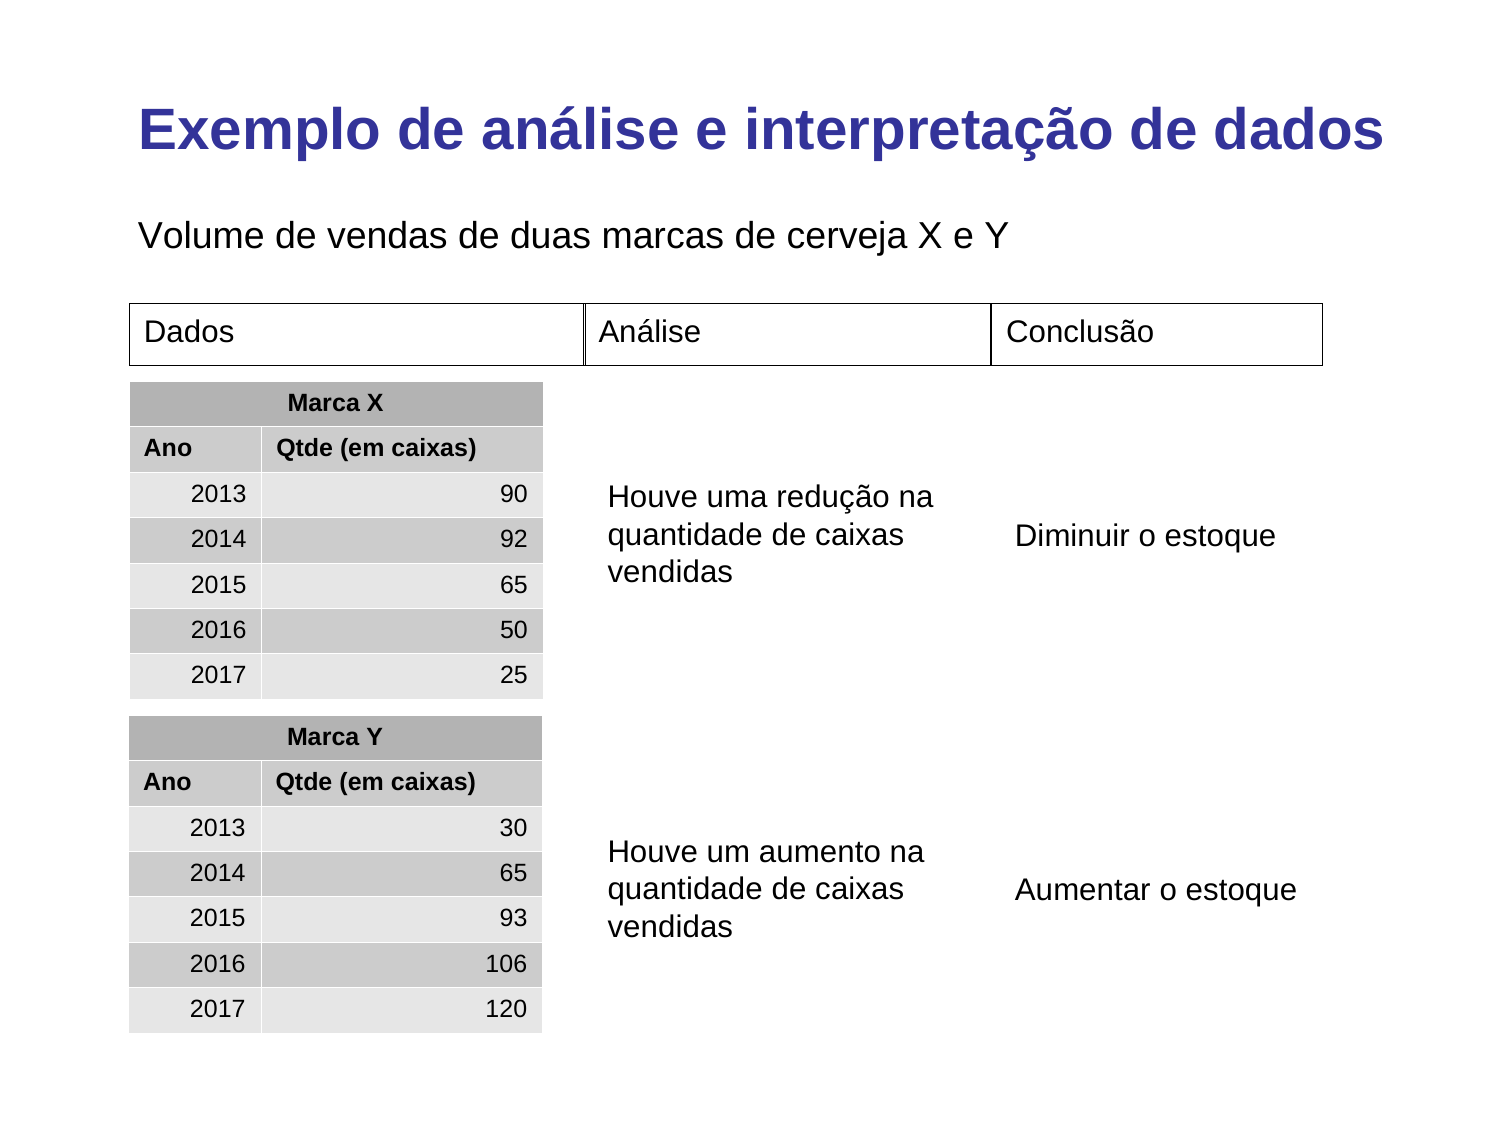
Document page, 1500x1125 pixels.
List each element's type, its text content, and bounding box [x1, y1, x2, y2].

table_cell 65 [262, 852, 542, 896]
table_cell 90 [262, 473, 543, 517]
text_box Análise [583, 303, 991, 366]
table_cell 120 [262, 988, 542, 1033]
table_cell Qtde (em caixas) [262, 427, 543, 472]
table_cell 30 [262, 807, 542, 851]
table_cell 2016 [129, 943, 261, 987]
table_cell 65 [262, 564, 543, 608]
text_box Aumentar o estoque [991, 861, 1323, 939]
table_cell 93 [262, 897, 542, 942]
table_cell 50 [262, 609, 543, 653]
table_cell 2013 [130, 473, 261, 517]
table_cell 2017 [130, 654, 261, 699]
text_box Diminuir o estoque [991, 507, 1323, 591]
table_header Marca Y [129, 716, 542, 760]
text_box Exemplo de análise e interpretação de dados [123, 84, 1410, 179]
text_box Houve um aumento na quantidade de caixas vendidas [583, 823, 991, 951]
table_cell Qtde (em caixas) [262, 761, 542, 806]
table_cell 2013 [129, 807, 261, 851]
table_cell 92 [262, 518, 543, 563]
table_cell 25 [262, 654, 543, 699]
table_cell 2017 [129, 988, 261, 1033]
table_cell 2014 [129, 852, 261, 896]
table_cell 2015 [129, 897, 261, 942]
table_header Marca X [130, 382, 543, 426]
text_box Houve uma redução na quantidade de caixas vendidas [583, 469, 991, 597]
text_box Volume de vendas de duas marcas de cerveja X e Y [123, 203, 1366, 319]
table_cell 2016 [130, 609, 261, 653]
table_cell 2015 [130, 564, 261, 608]
table_cell 106 [262, 943, 542, 987]
text_box Conclusão [991, 303, 1323, 366]
table_cell 2014 [130, 518, 261, 563]
text_box Dados [129, 303, 583, 366]
table_cell Ano [130, 427, 261, 472]
table_cell Ano [129, 761, 261, 806]
